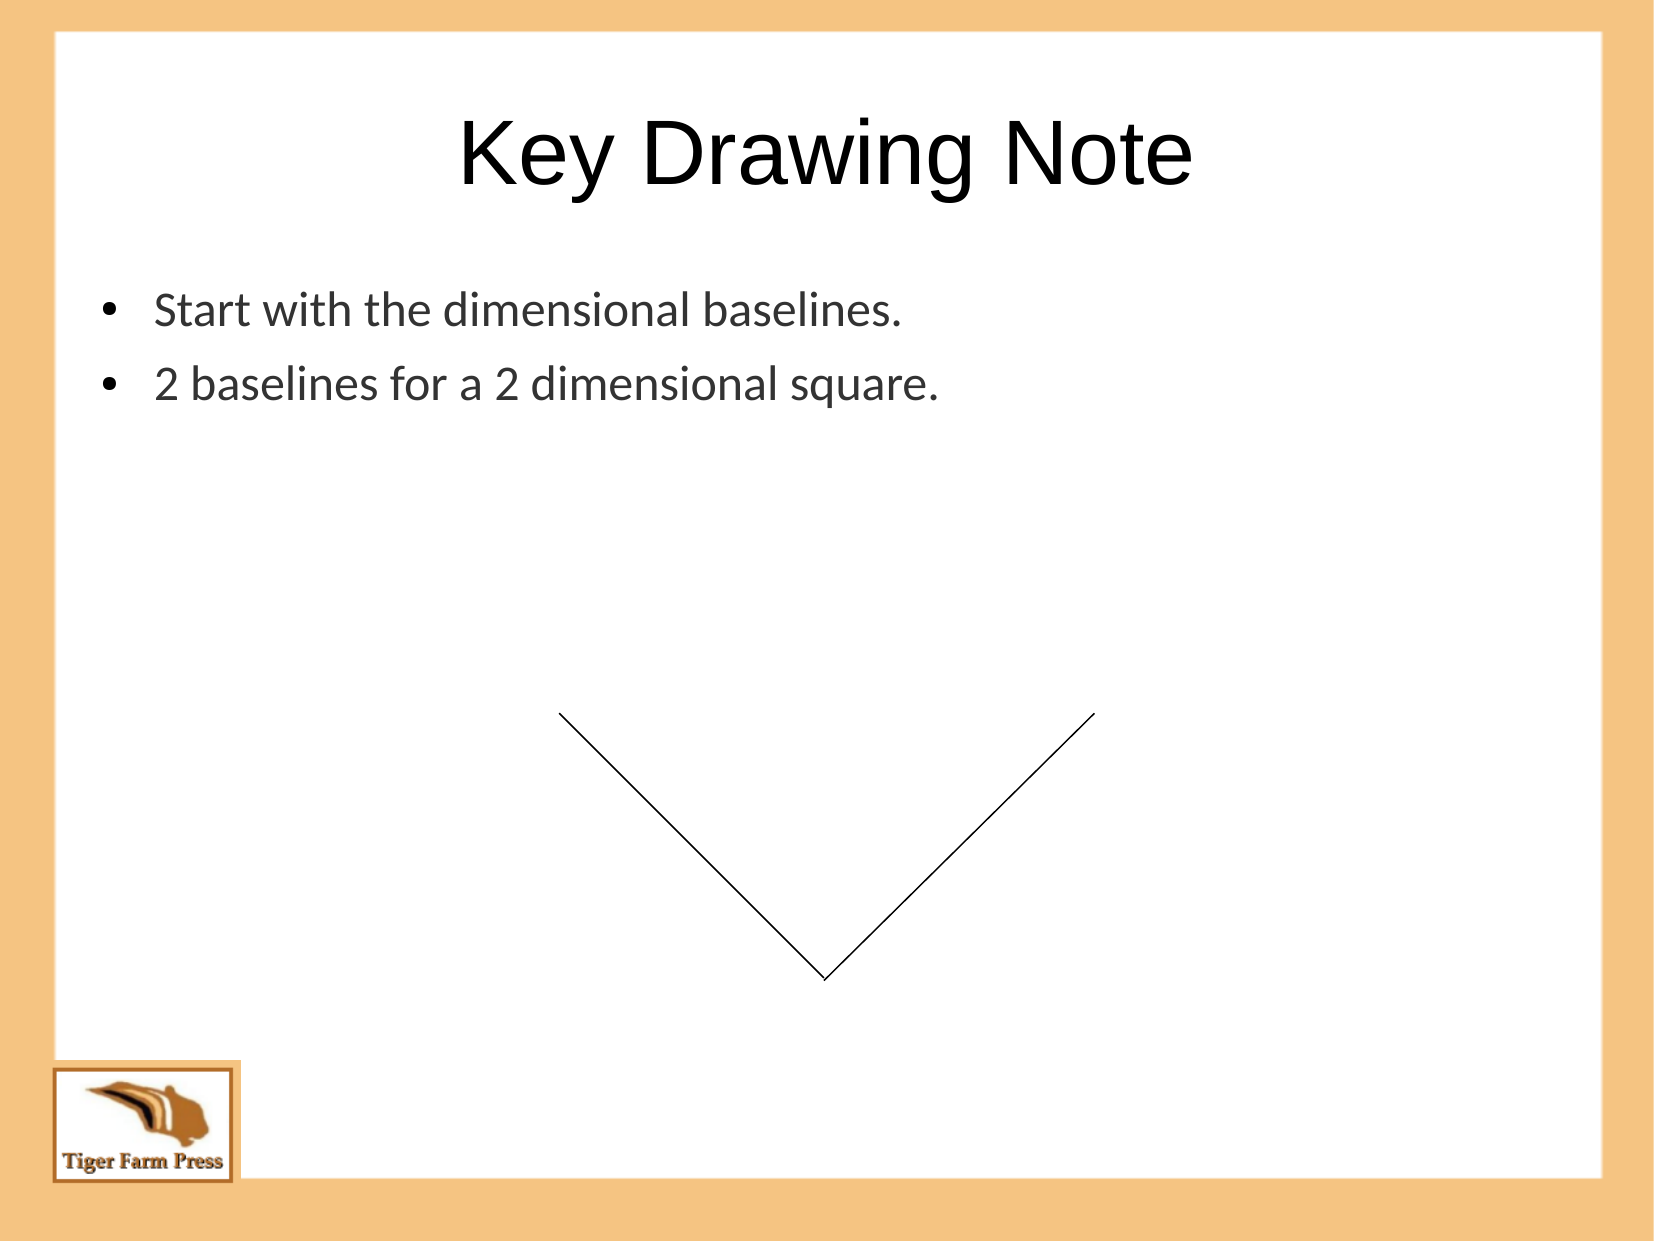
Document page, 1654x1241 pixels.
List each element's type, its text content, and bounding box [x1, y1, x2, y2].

title Key Drawing Note [82, 49, 1572, 257]
list Start with the dimensional baselines. 2 baselines for a 2 dimensional square. [82, 290, 1572, 1109]
picture [0, 0, 1654, 1241]
